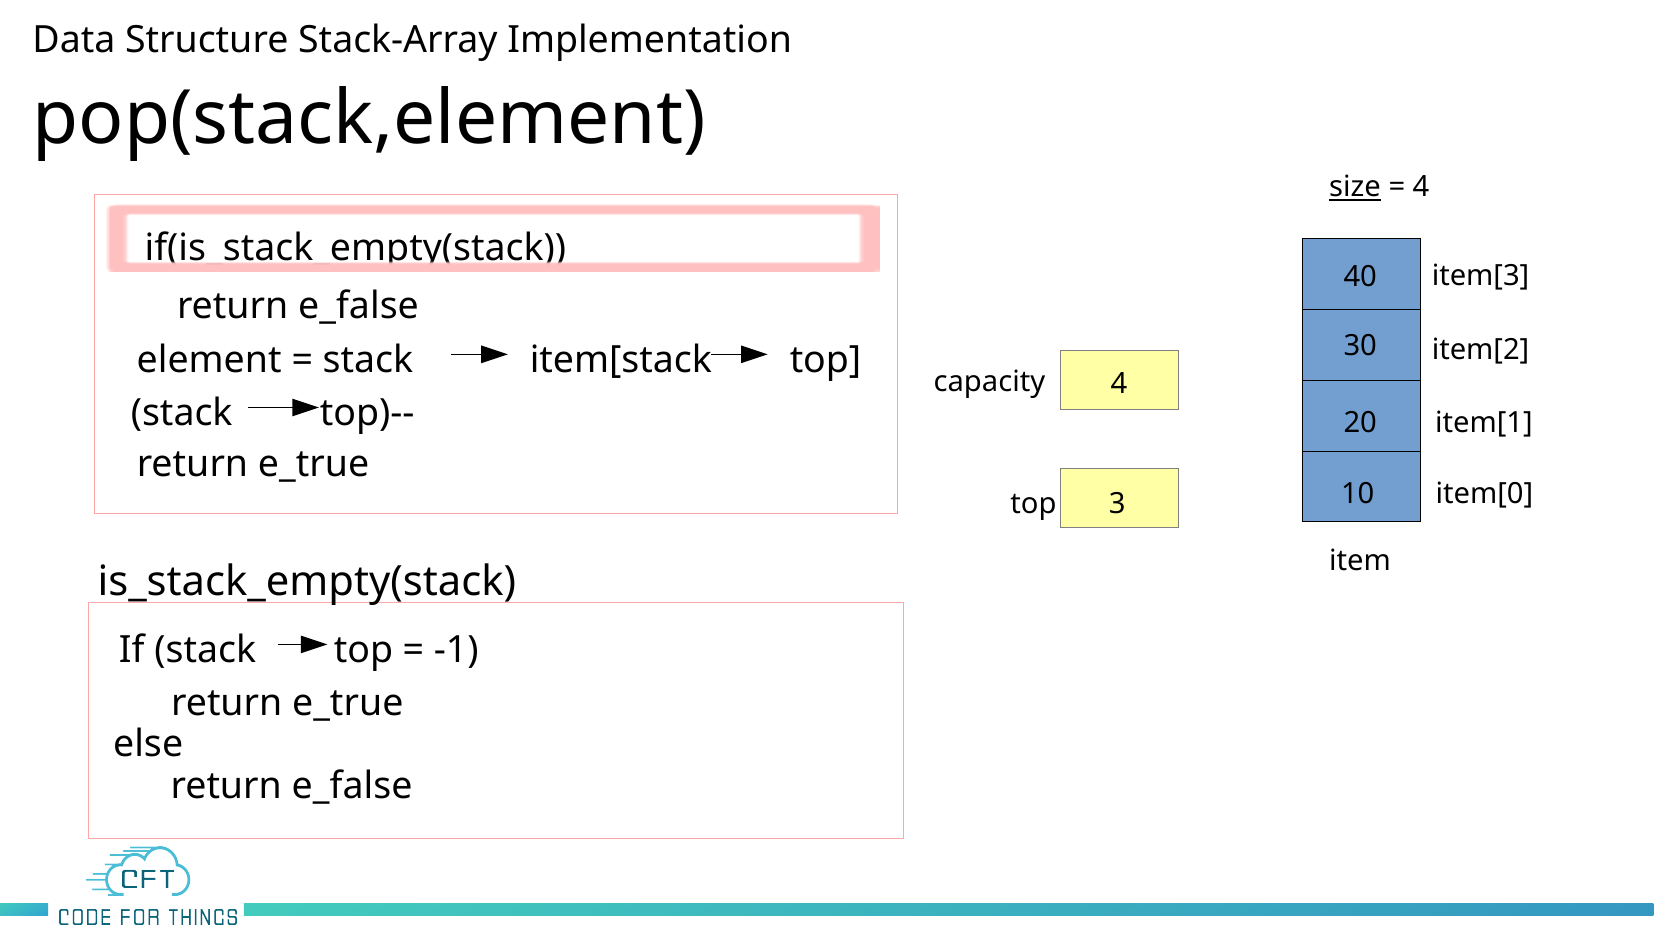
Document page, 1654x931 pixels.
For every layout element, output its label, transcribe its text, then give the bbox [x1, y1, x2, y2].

text_box return e_false [162, 272, 450, 324]
text_box 4 [1095, 354, 1156, 404]
text_box is_stack_empty(stack) [82, 543, 626, 607]
picture [59, 846, 237, 925]
text_box return e_true [112, 437, 485, 497]
text_box [88, 674, 904, 839]
text_box capacity [918, 352, 1085, 410]
text_box item[0] [1420, 465, 1566, 515]
text_box item[3] [1417, 246, 1560, 296]
text_box [88, 602, 904, 709]
text_box 10 [1326, 465, 1409, 515]
text_box else [88, 709, 207, 768]
text_box return e_true [156, 668, 432, 727]
text_box 20 [1328, 394, 1412, 444]
text_box 3 [1086, 474, 1170, 524]
text_box (stack top)-- [106, 377, 632, 437]
text_box [1302, 238, 1421, 522]
text_box item[1] [1420, 394, 1566, 449]
text_box element = stack item[stack top] [112, 324, 904, 384]
text_box item[2] [1417, 321, 1560, 371]
text_box [1060, 468, 1179, 528]
text_box size = 4 [1314, 158, 1510, 215]
text_box item [1314, 531, 1433, 589]
text_box 40 [1328, 248, 1412, 298]
picture [106, 204, 880, 272]
title Data Structure Stack-Array Implementation pop(stack,element) [32, 12, 1536, 166]
text_box return e_false [155, 750, 443, 810]
text_box top [995, 474, 1102, 532]
text_box 30 [1328, 317, 1412, 367]
text_box [94, 194, 898, 514]
text_box If (stack top = -1) [94, 614, 922, 674]
text_box [1060, 350, 1179, 410]
